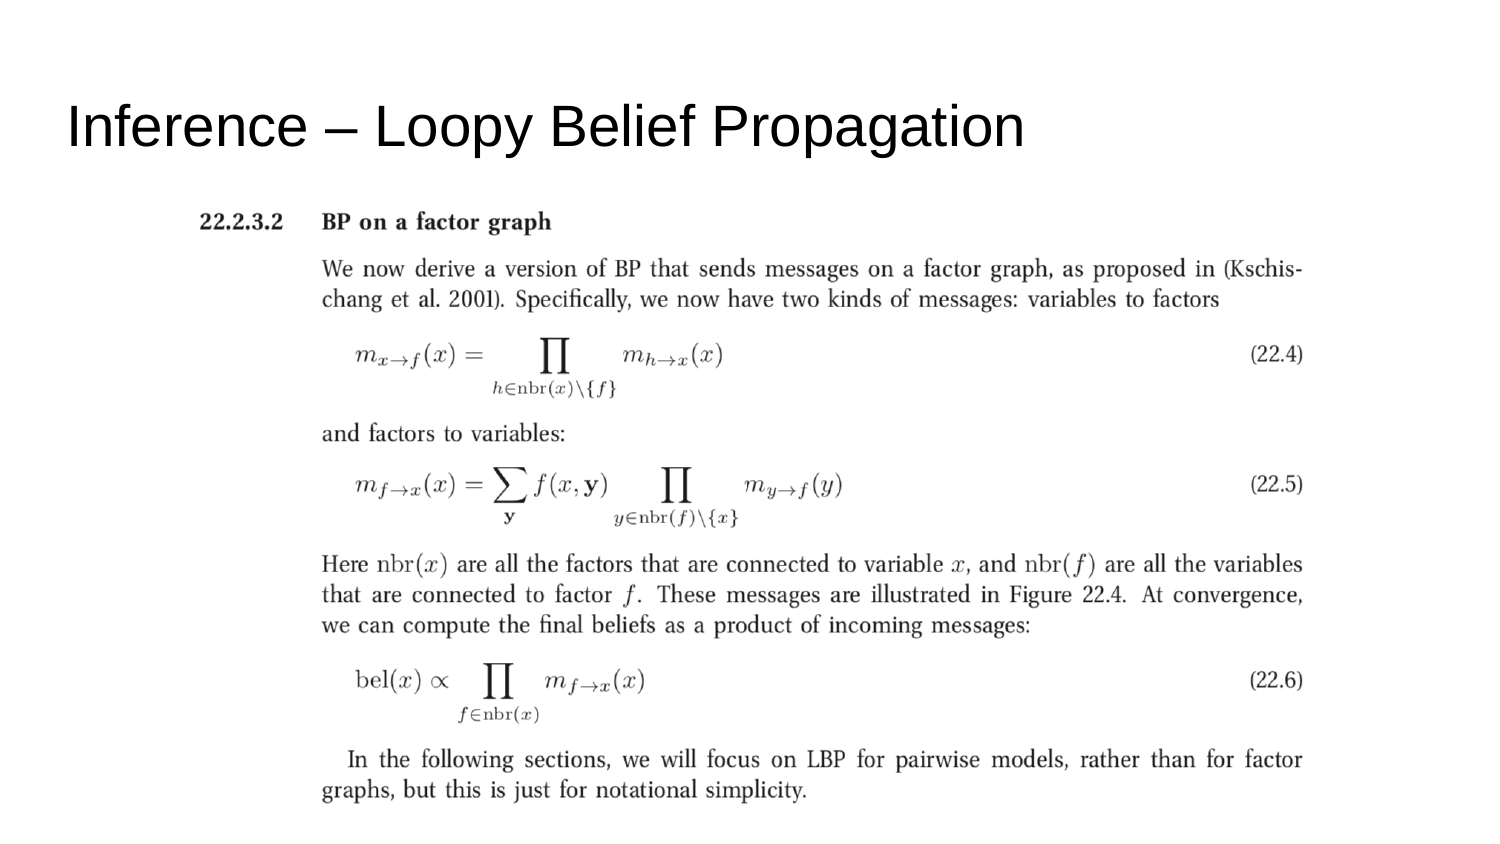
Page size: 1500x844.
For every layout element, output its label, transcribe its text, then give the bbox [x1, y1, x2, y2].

title Inference – Loopy Belief Propagation [51, 72, 1449, 167]
picture [169, 191, 1331, 819]
